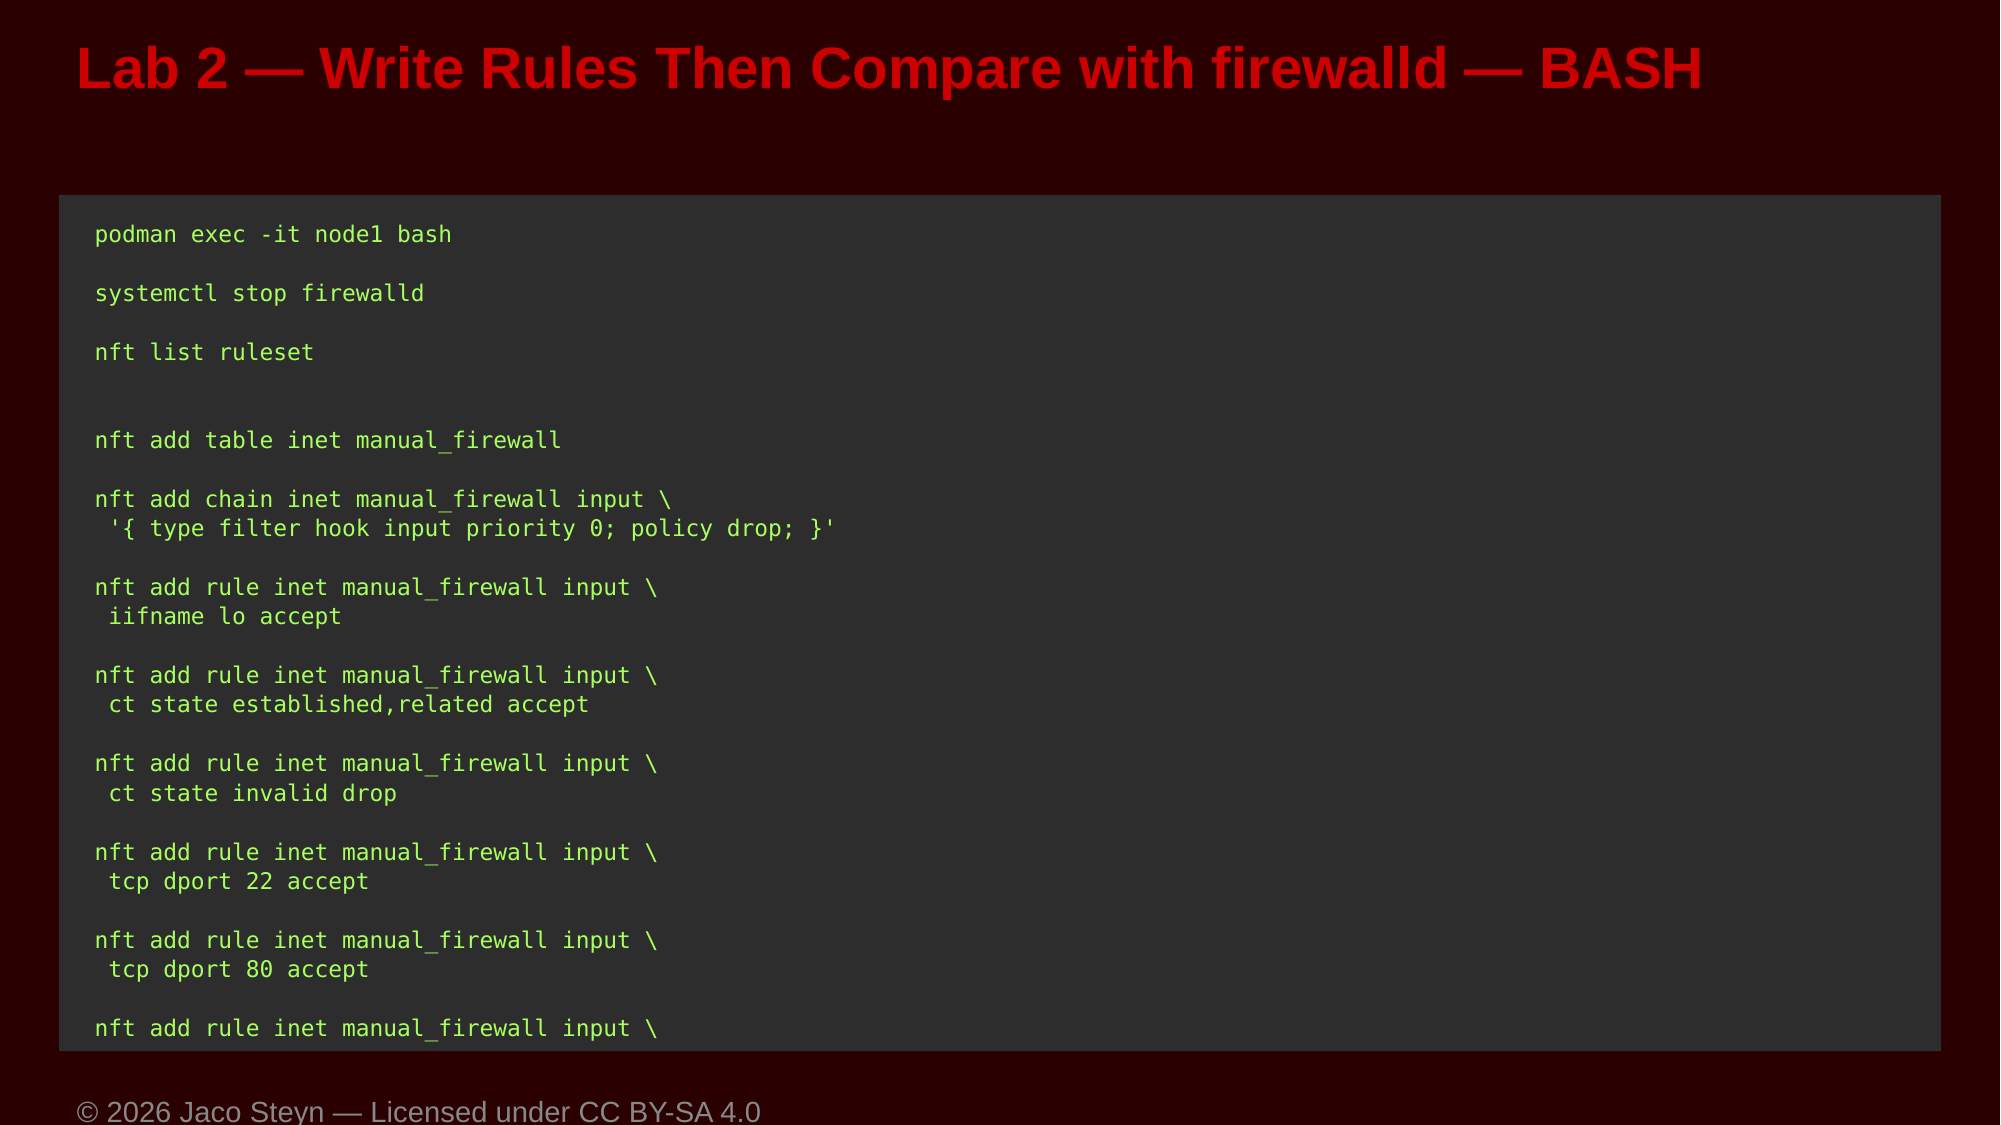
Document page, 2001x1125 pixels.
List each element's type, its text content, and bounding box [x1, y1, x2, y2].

text_box Lab 2 — Write Rules Then Compare with firewalld — BASH [59, 23, 1942, 178]
text_box podman exec -it node1 bash systemctl stop firewalld nft list ruleset nft add table inet manual_firewall nft add chain inet manual_firewall input \ '{ type filter hook input priority 0; policy drop; }' nft add rule inet manual_firewall input \ iifname lo accept nft add rule inet manual_firewall input \ ct state established,related accept nft add rule inet manual_firewall input \ ct state invalid drop nft add rule inet manual_firewall input \ tcp dport 22 accept nft add rule inet manual_firewall input \ tcp dport 80 accept nft add rule inet manual_firewall input \ [59, 194, 1942, 1052]
text_box © 2026 Jaco Steyn — Licensed under CC BY-SA 4.0 [59, 1083, 1942, 1120]
